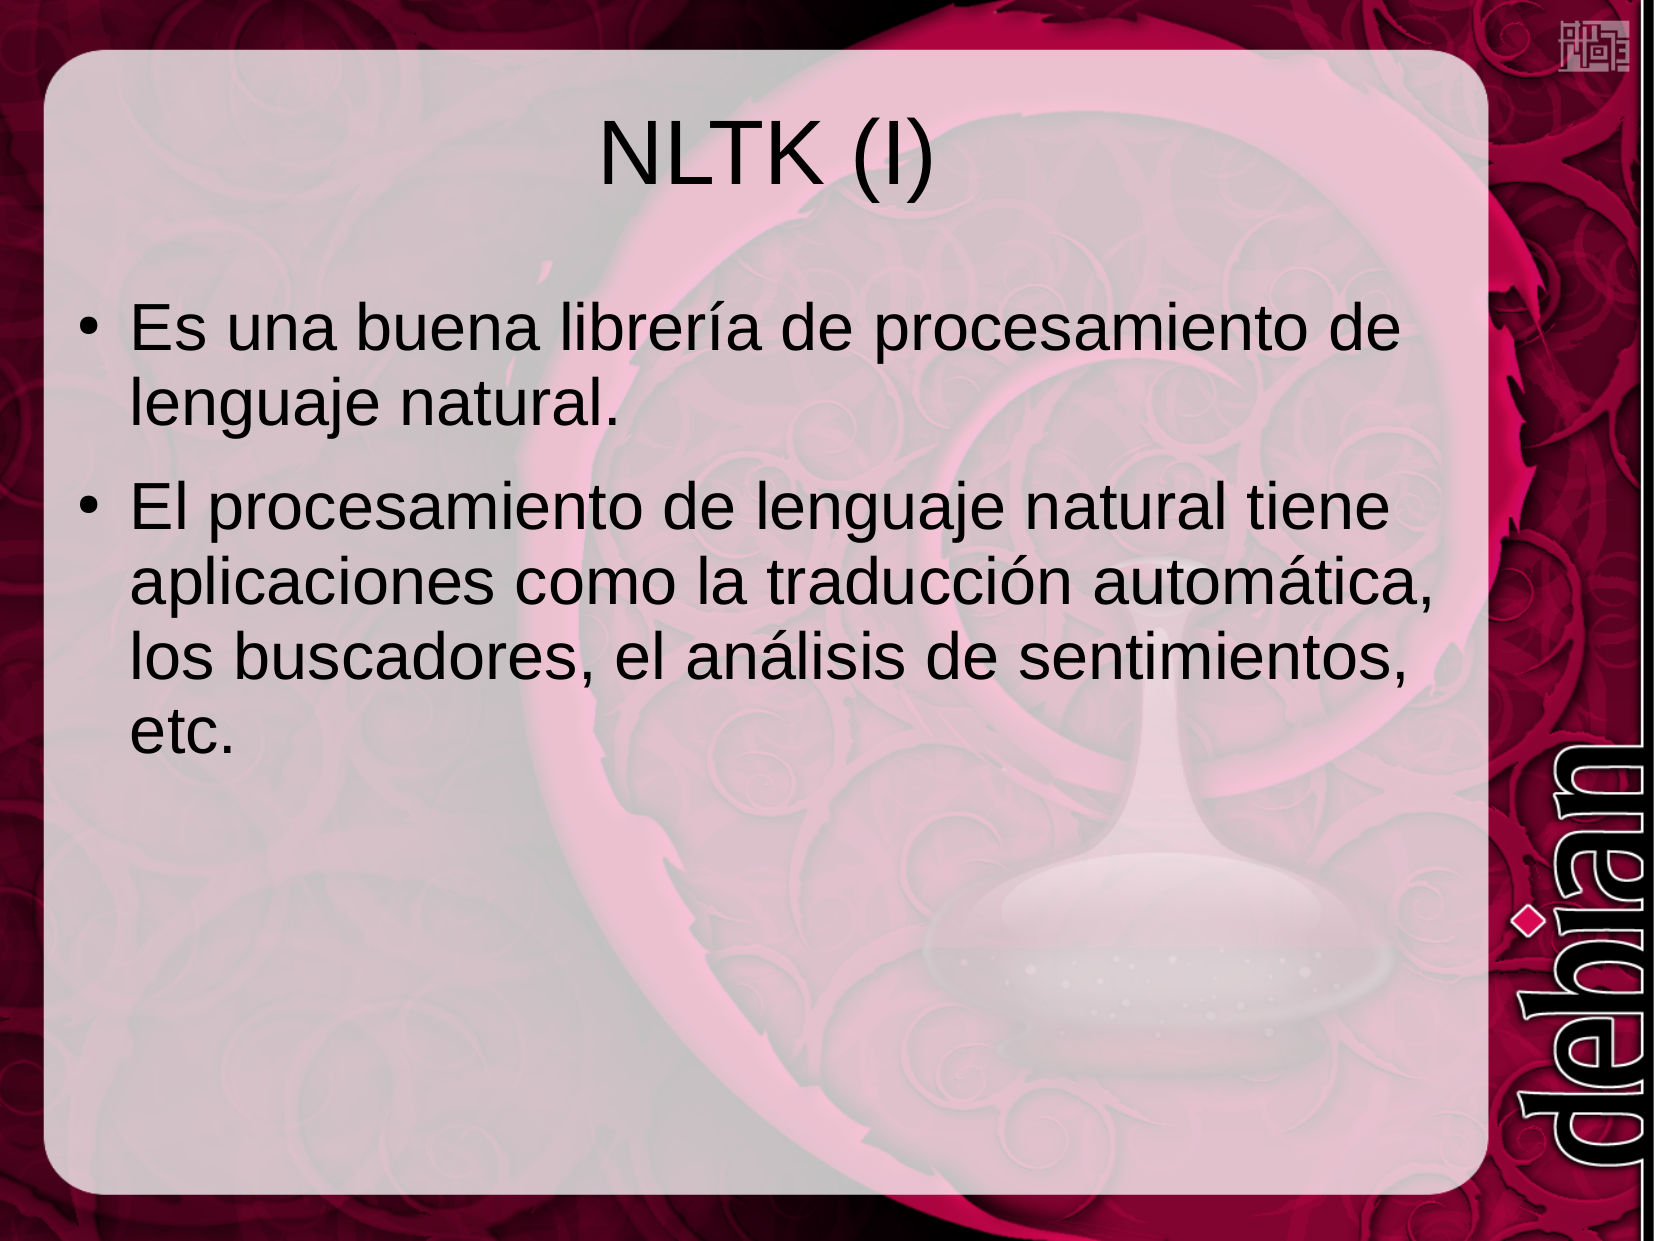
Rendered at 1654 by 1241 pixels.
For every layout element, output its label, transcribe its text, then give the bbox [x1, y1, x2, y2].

title NLTK (I) [59, 49, 1477, 257]
picture [0, 0, 1654, 1241]
list Es una buena librería de procesamiento de lenguaje natural. El procesamiento de lenguaje natural tiene aplicaciones como la traducción automática, los buscadores, el análisis de sentimientos, etc. [59, 290, 1477, 1109]
